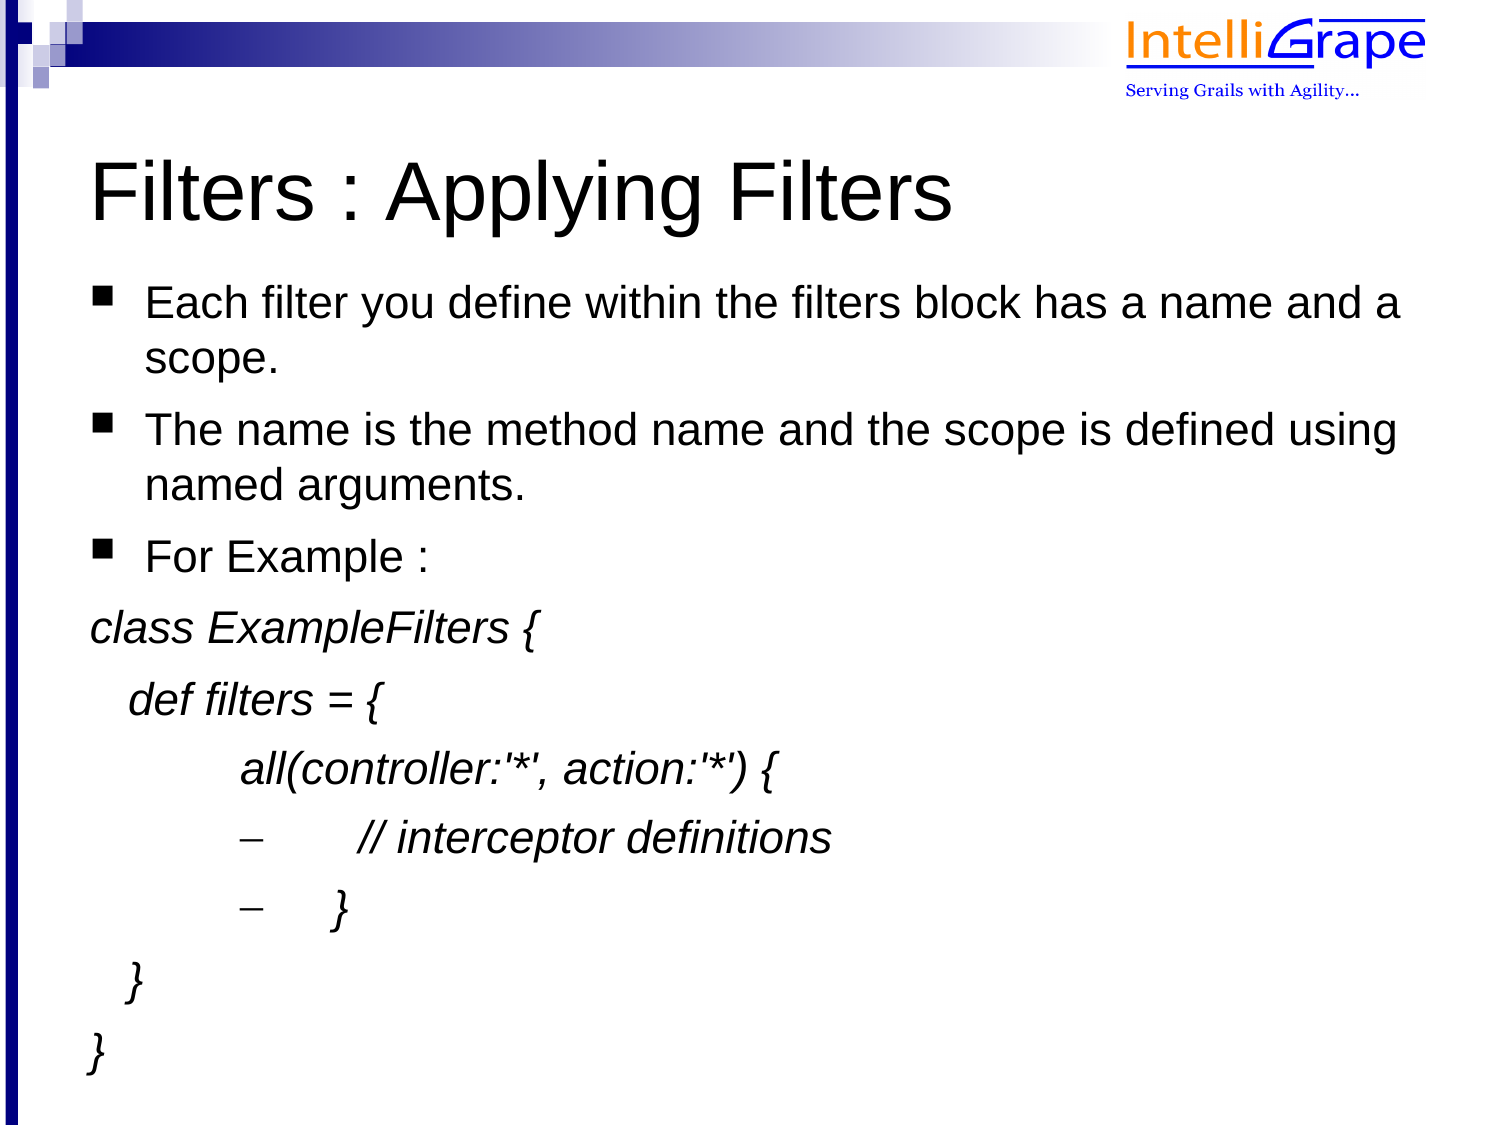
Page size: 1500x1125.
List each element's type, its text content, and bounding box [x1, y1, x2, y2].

title Filters : Applying Filters [75, 75, 1426, 265]
list Each filter you define within the filters block has a name and a scope. The name is the method name and the scope is defined using named arguments. For Example : class ExampleFilters { def filters = { all(controller:'*', action:'*') { // interceptor definitions } } } [75, 265, 1426, 1122]
picture [1125, 12, 1425, 75]
